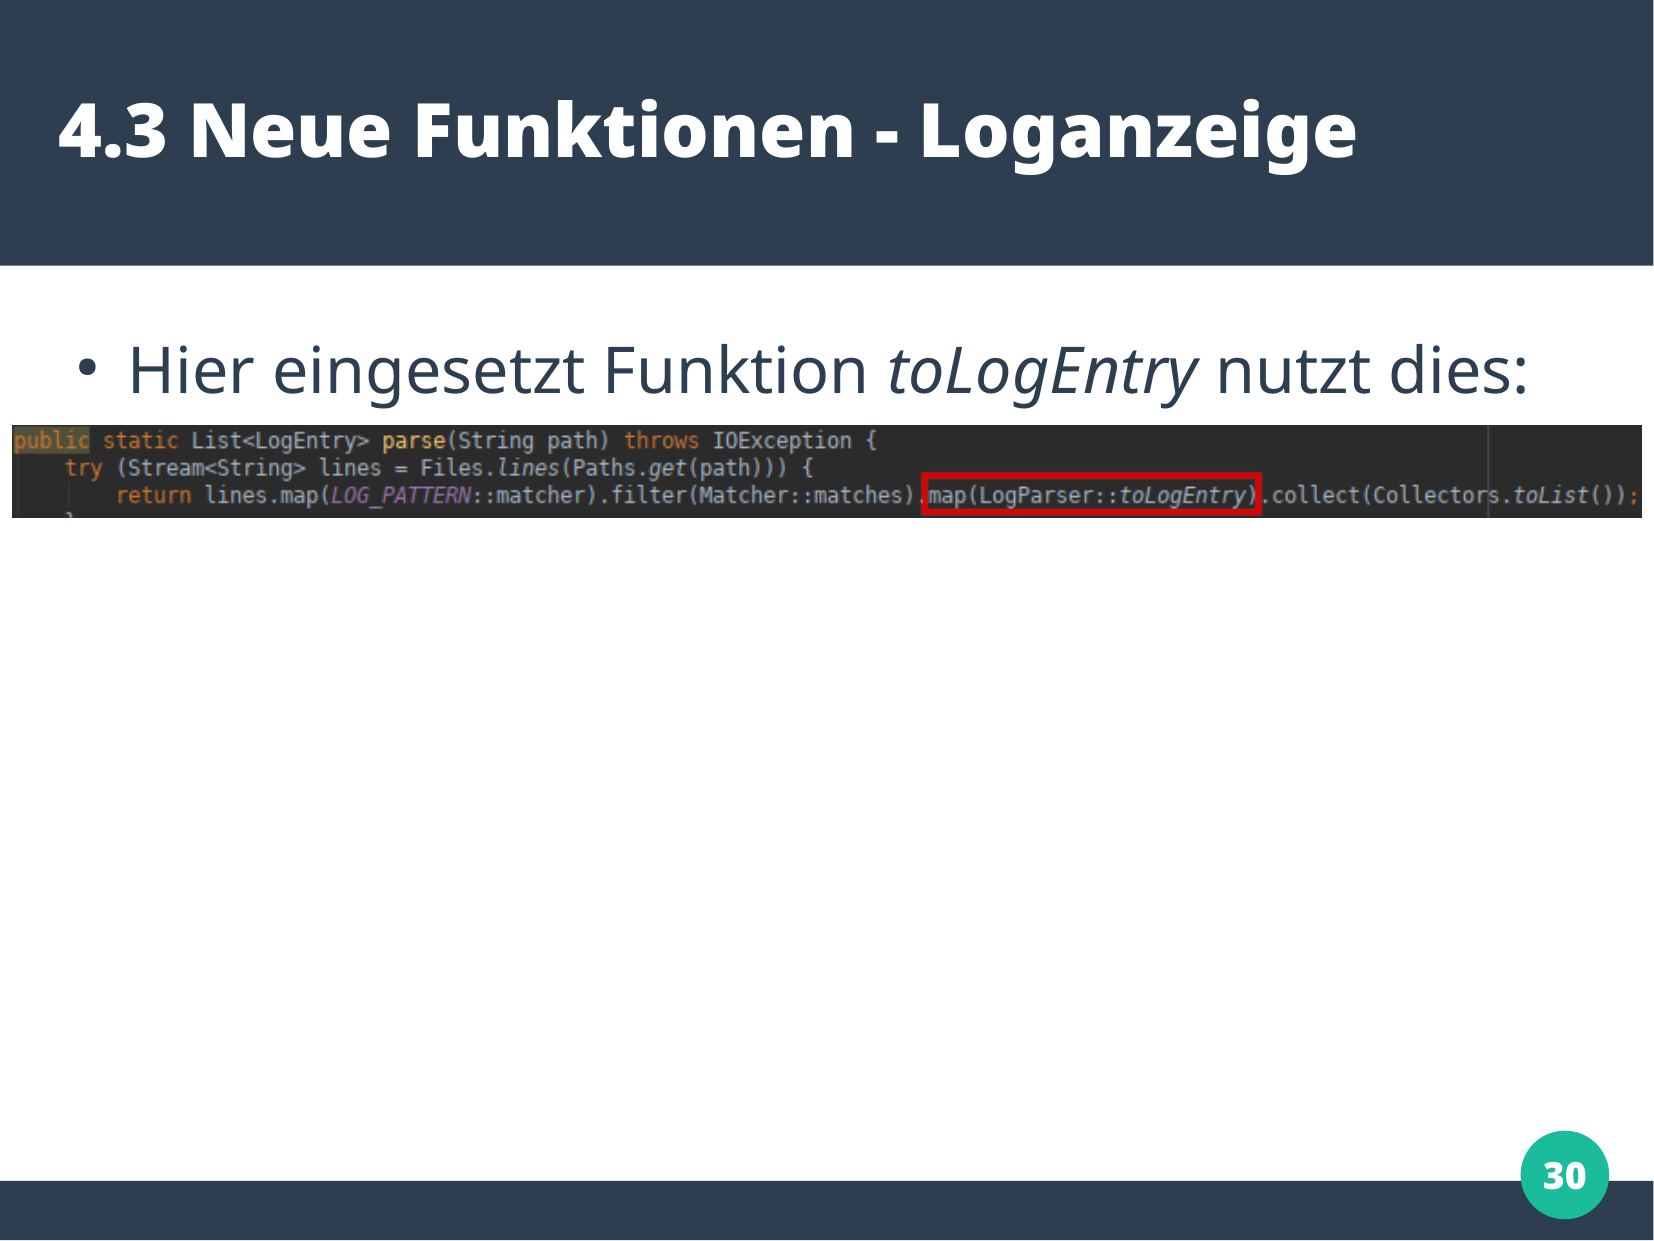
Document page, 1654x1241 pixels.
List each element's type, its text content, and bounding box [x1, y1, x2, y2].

picture [12, 425, 1642, 518]
title 4.3 Neue Funktionen - Loganzeige [58, 49, 1595, 207]
list Hier eingesetzt Funktion toLogEntry nutzt dies: [58, 324, 1595, 414]
